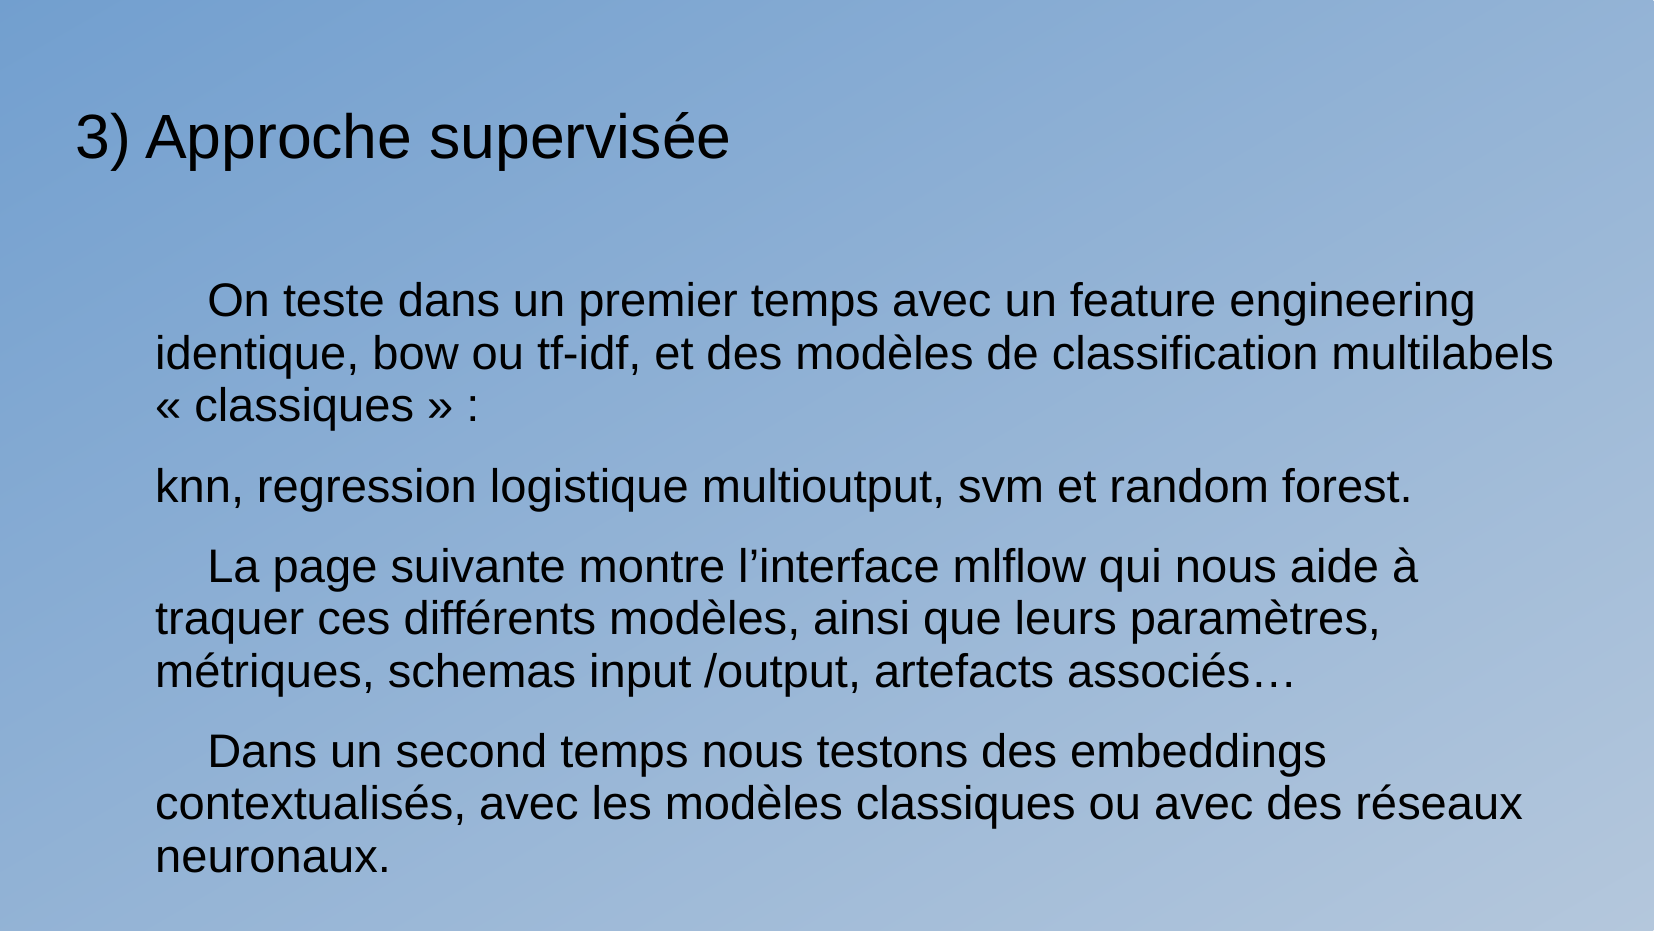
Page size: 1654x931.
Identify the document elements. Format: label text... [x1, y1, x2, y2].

title 3) Approche supervisée [75, 59, 1564, 215]
list On teste dans un premier temps avec un feature engineering identique, bow ou tf-idf, et des modèles de classification multilabels « classiques » : knn, regression logistique multioutput, svm et random forest. La page suivante montre l’interface mlflow qui nous aide à traquer ces différents modèles, ainsi que leurs paramètres, métriques, schemas input /output, artefacts associés… Dans un second temps nous testons des embeddings contextualisés, avec les modèles classiques ou avec des réseaux neuronaux. [88, 274, 1565, 886]
